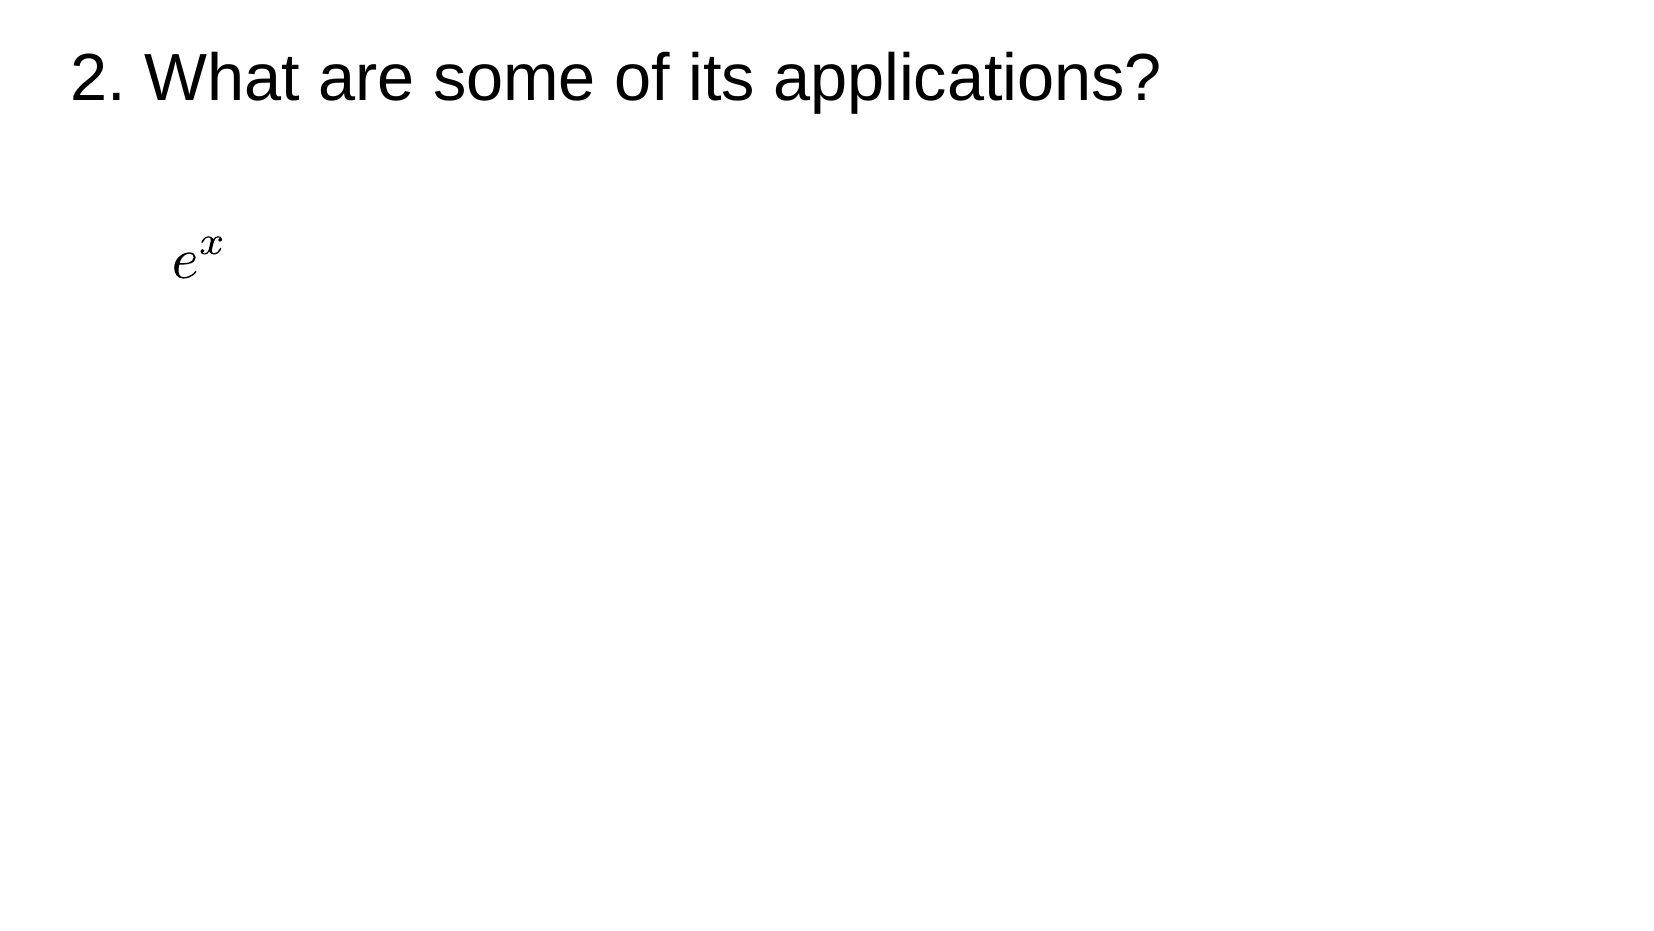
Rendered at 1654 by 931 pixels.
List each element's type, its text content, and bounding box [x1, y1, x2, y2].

text_box [174, 236, 223, 279]
title 2. What are some of its applications? [0, 0, 1654, 156]
